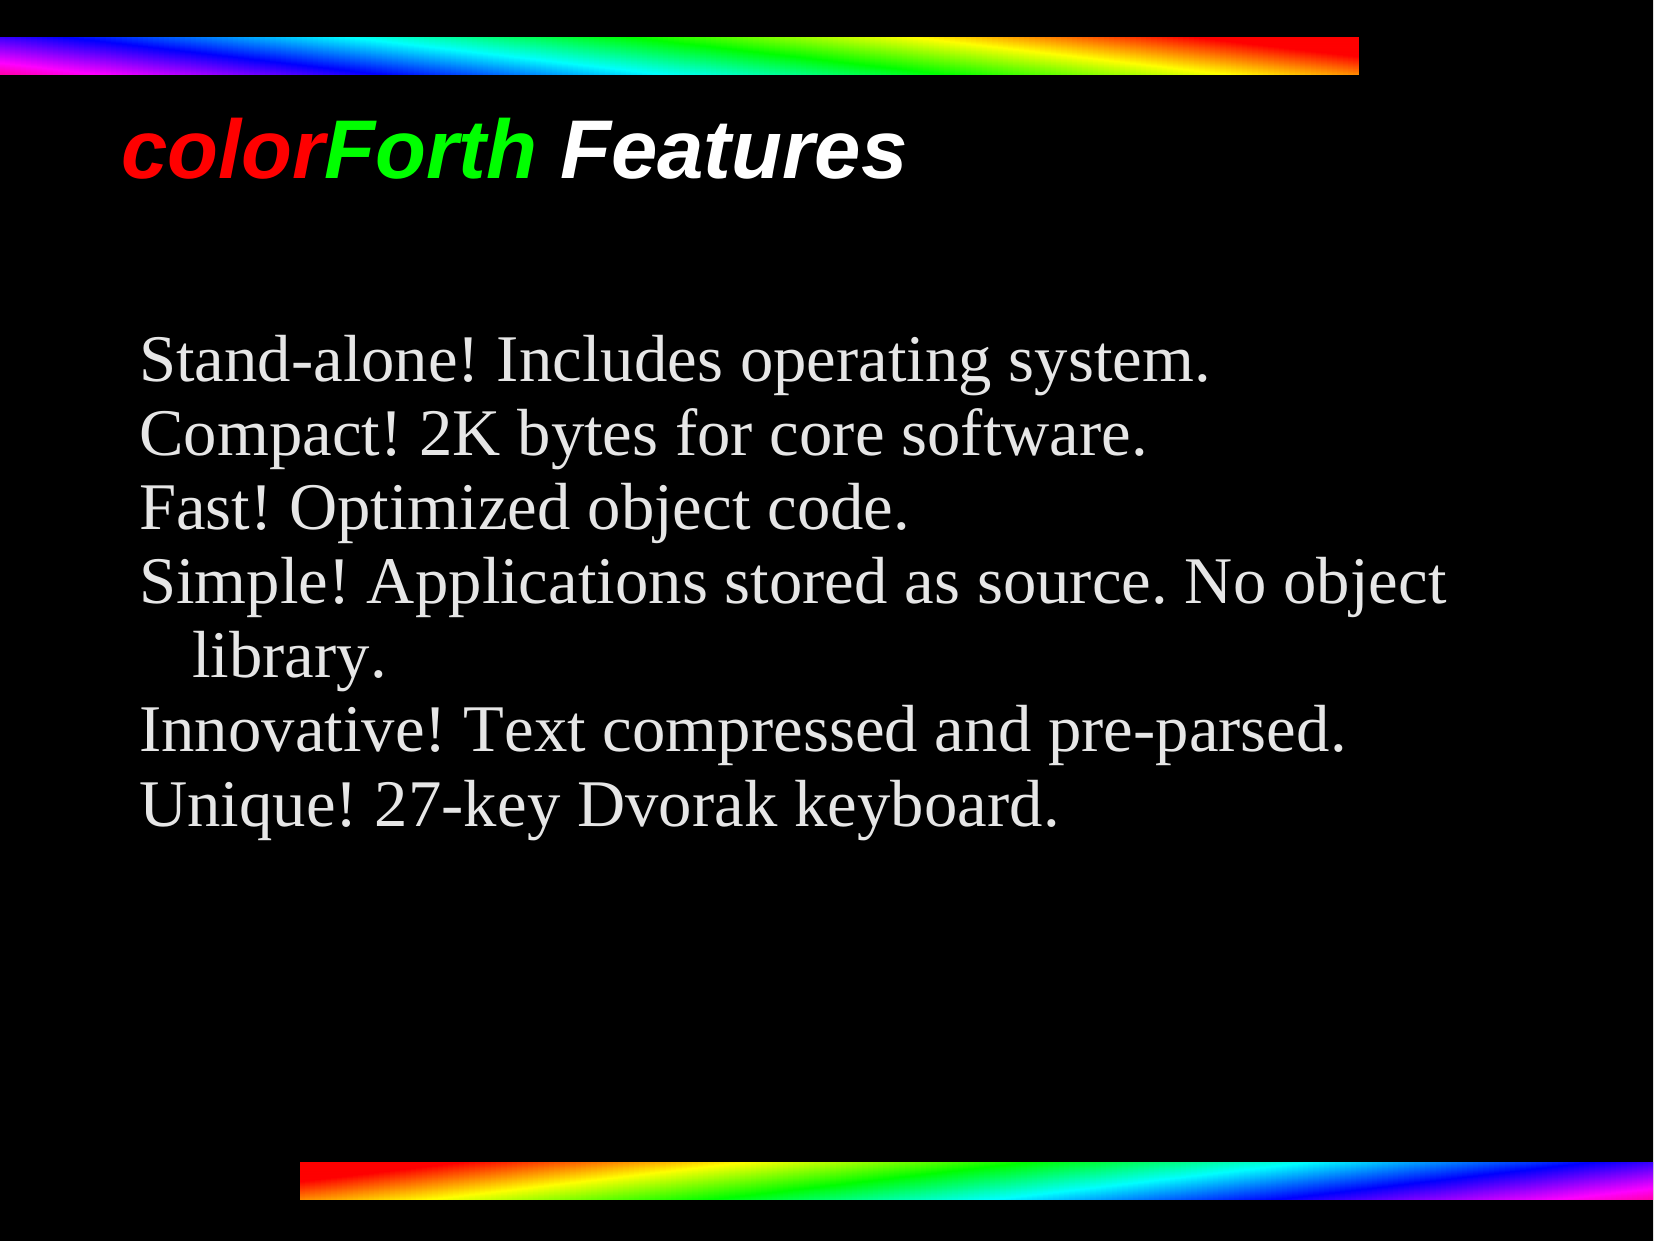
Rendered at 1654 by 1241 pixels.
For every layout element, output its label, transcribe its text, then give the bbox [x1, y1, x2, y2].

picture [0, 0, 1654, 1241]
list Stand-alone! Includes operating system. Compact! 2K bytes for core software. Fast! Optimized object code. Simple! Applications stored as source. No object library. Innovative! Text compressed and pre-parsed. Unique! 27-key Dvorak keyboard. [121, 322, 1561, 1118]
title colorForth Features [121, 53, 1534, 247]
